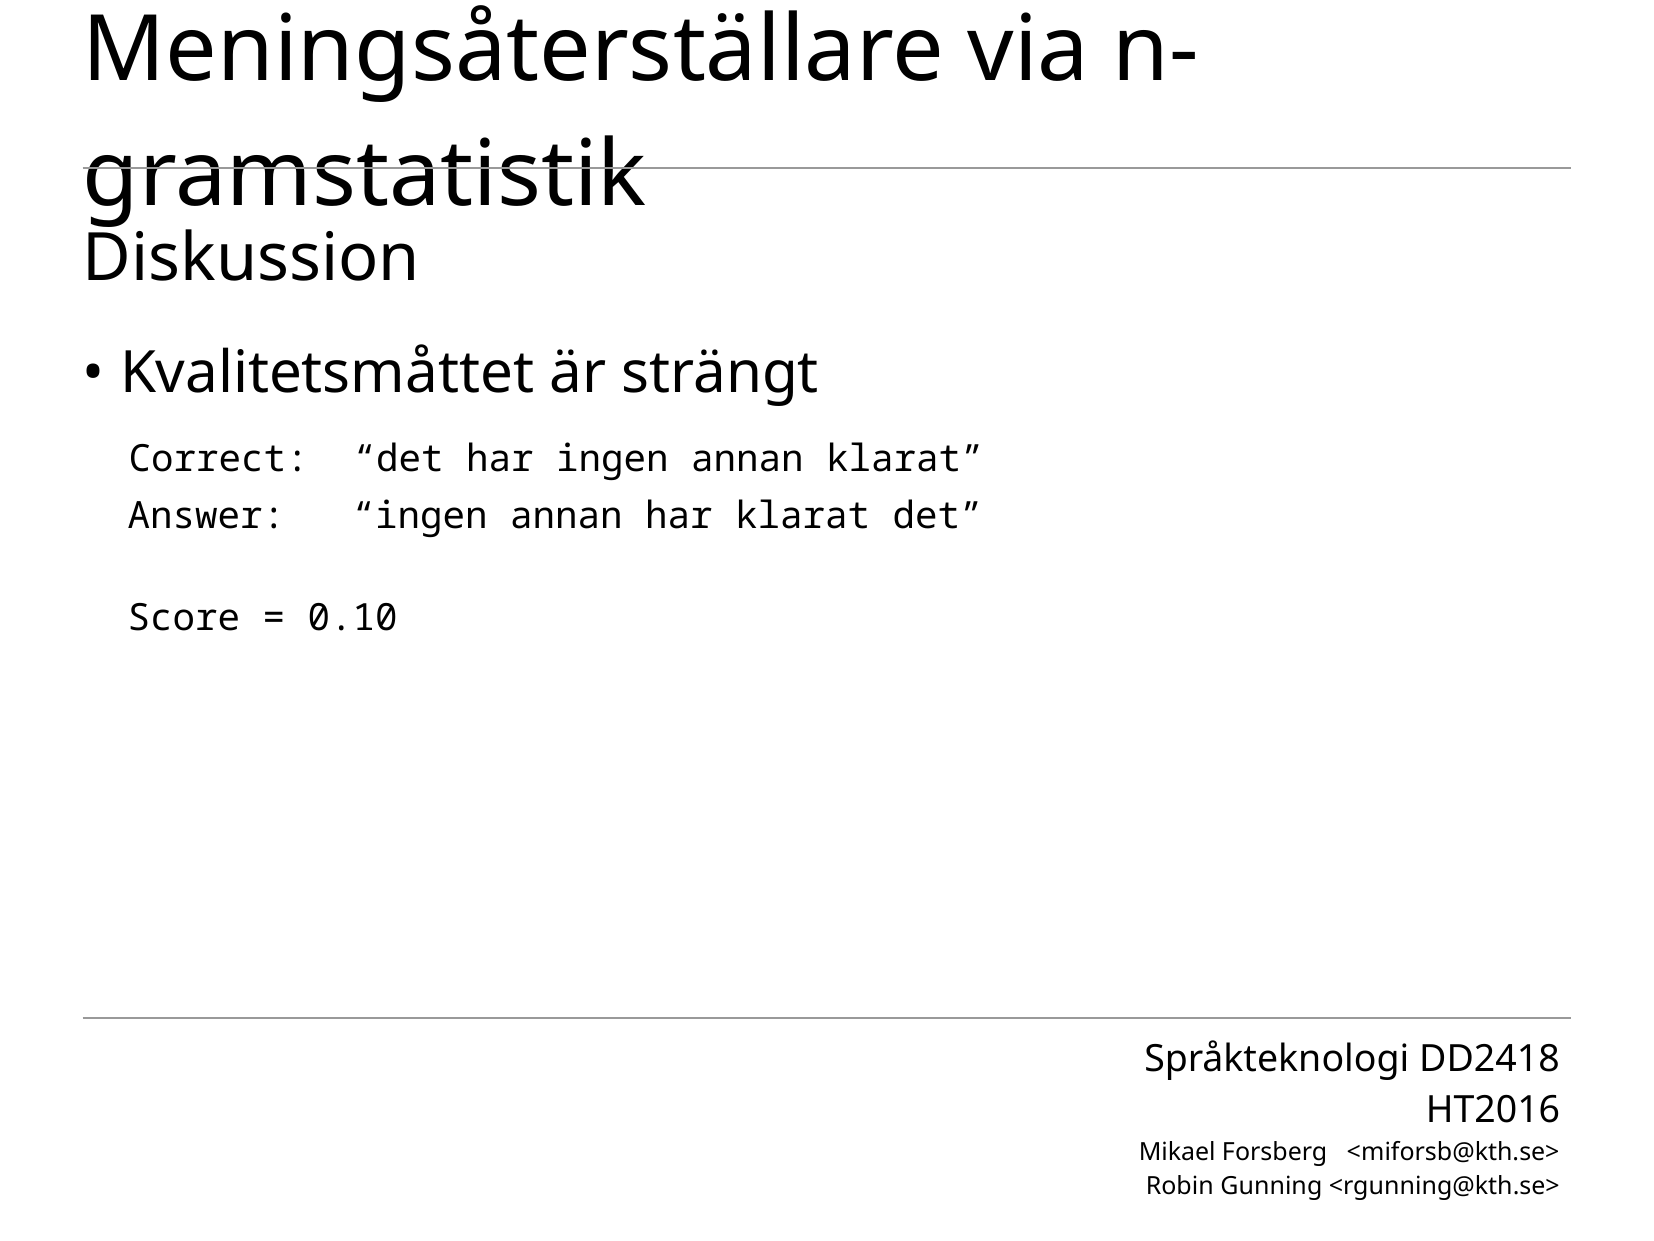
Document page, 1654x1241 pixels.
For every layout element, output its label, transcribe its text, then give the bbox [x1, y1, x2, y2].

title Diskussion [82, 194, 1571, 316]
text_box • Kvalitetsmåttet är strängt Correct: “det har ingen annan klarat” Answer: “ingen annan har klarat det” Score = 0.10 [82, 330, 1571, 1010]
title Meningsåterställare via n-gramstatistik [82, 46, 1571, 167]
text_box Språkteknologi DD2418 HT2016 Mikael Forsberg <miforsb@kth.se> Robin Gunning <rgunning@kth.se> [1020, 1024, 1576, 1156]
